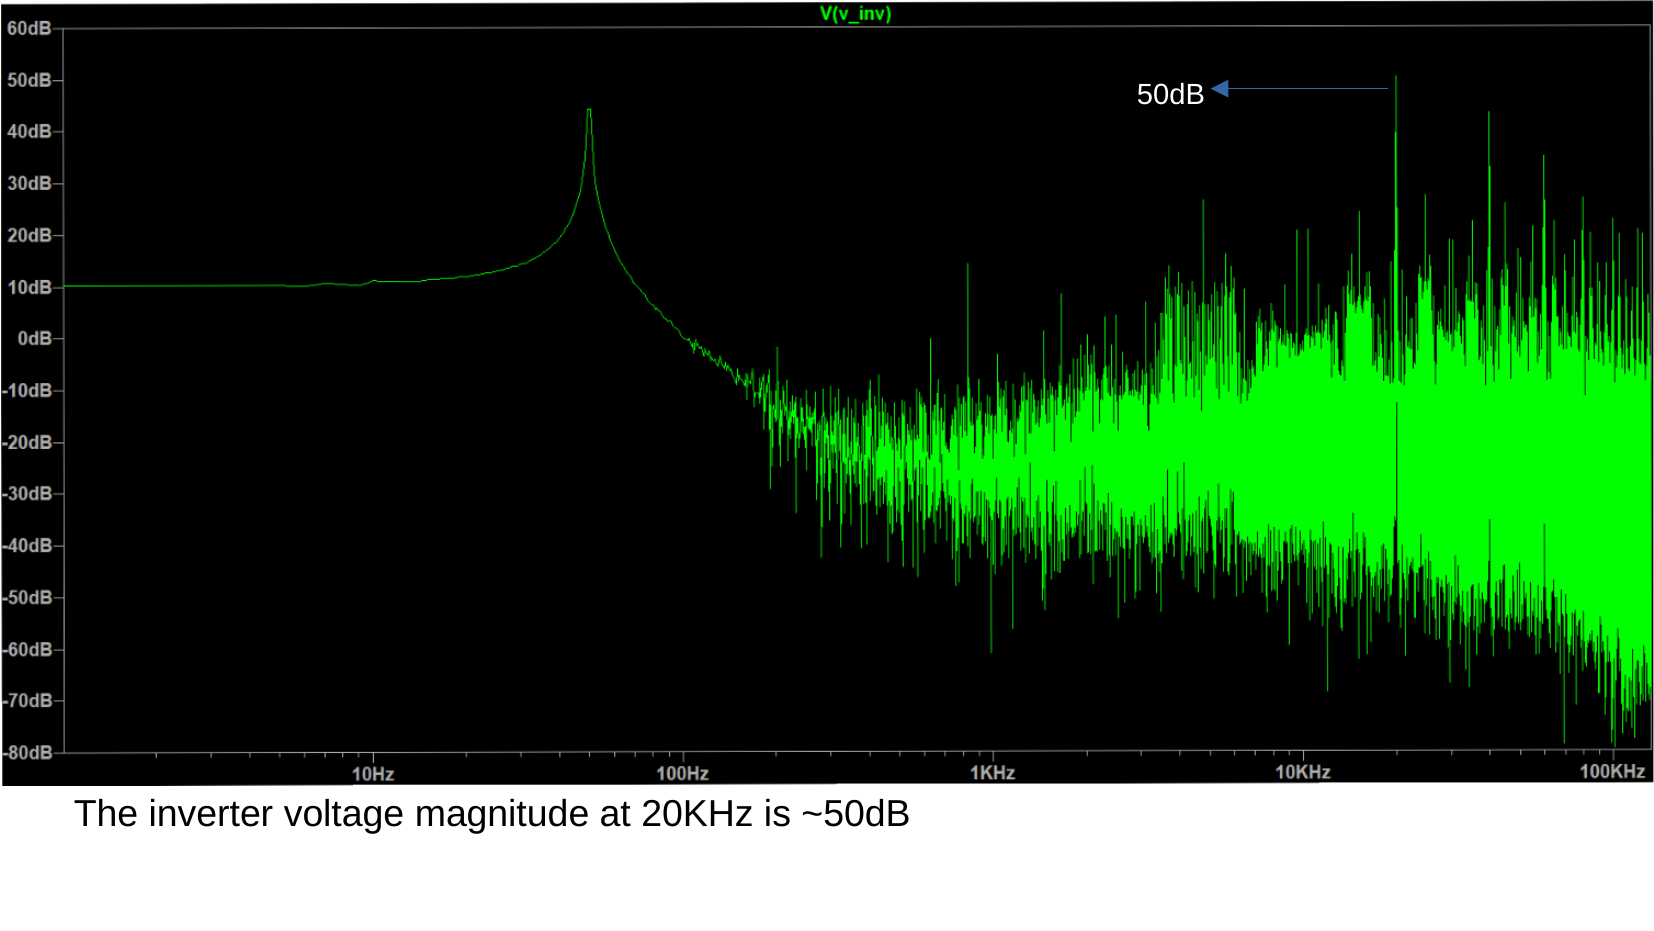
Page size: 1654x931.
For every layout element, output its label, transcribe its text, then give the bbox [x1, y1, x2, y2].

picture [0, 0, 1654, 786]
text_box 50dB [1122, 70, 1329, 119]
text_box The inverter voltage magnitude at 20KHz is ~50dB [59, 785, 1388, 843]
